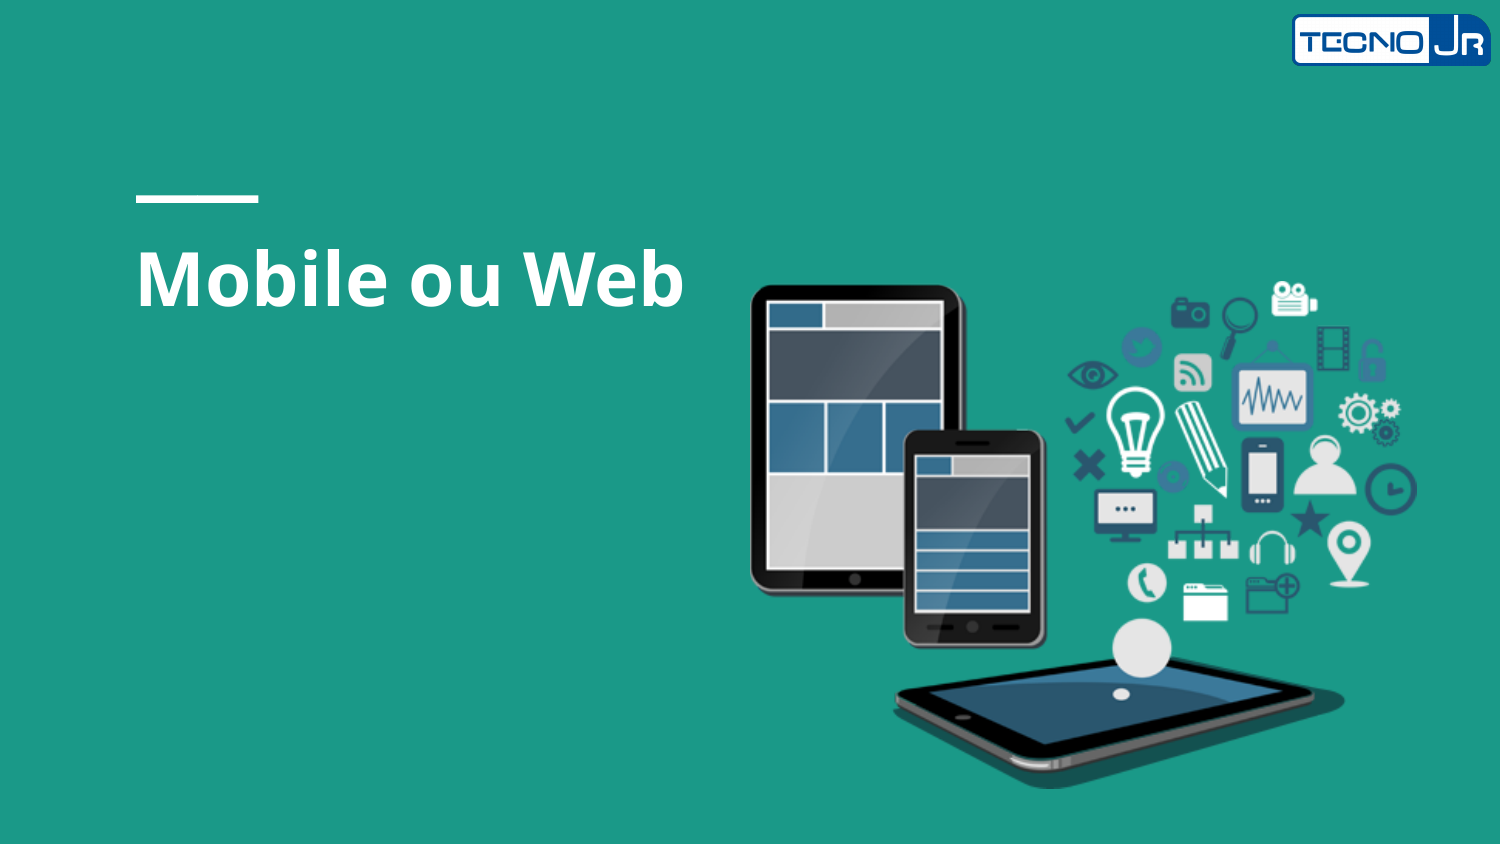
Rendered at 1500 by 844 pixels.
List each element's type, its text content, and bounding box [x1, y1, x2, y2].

title Mobile ou Web [119, 216, 1381, 466]
picture [750, 281, 1417, 790]
picture [1292, 14, 1491, 66]
